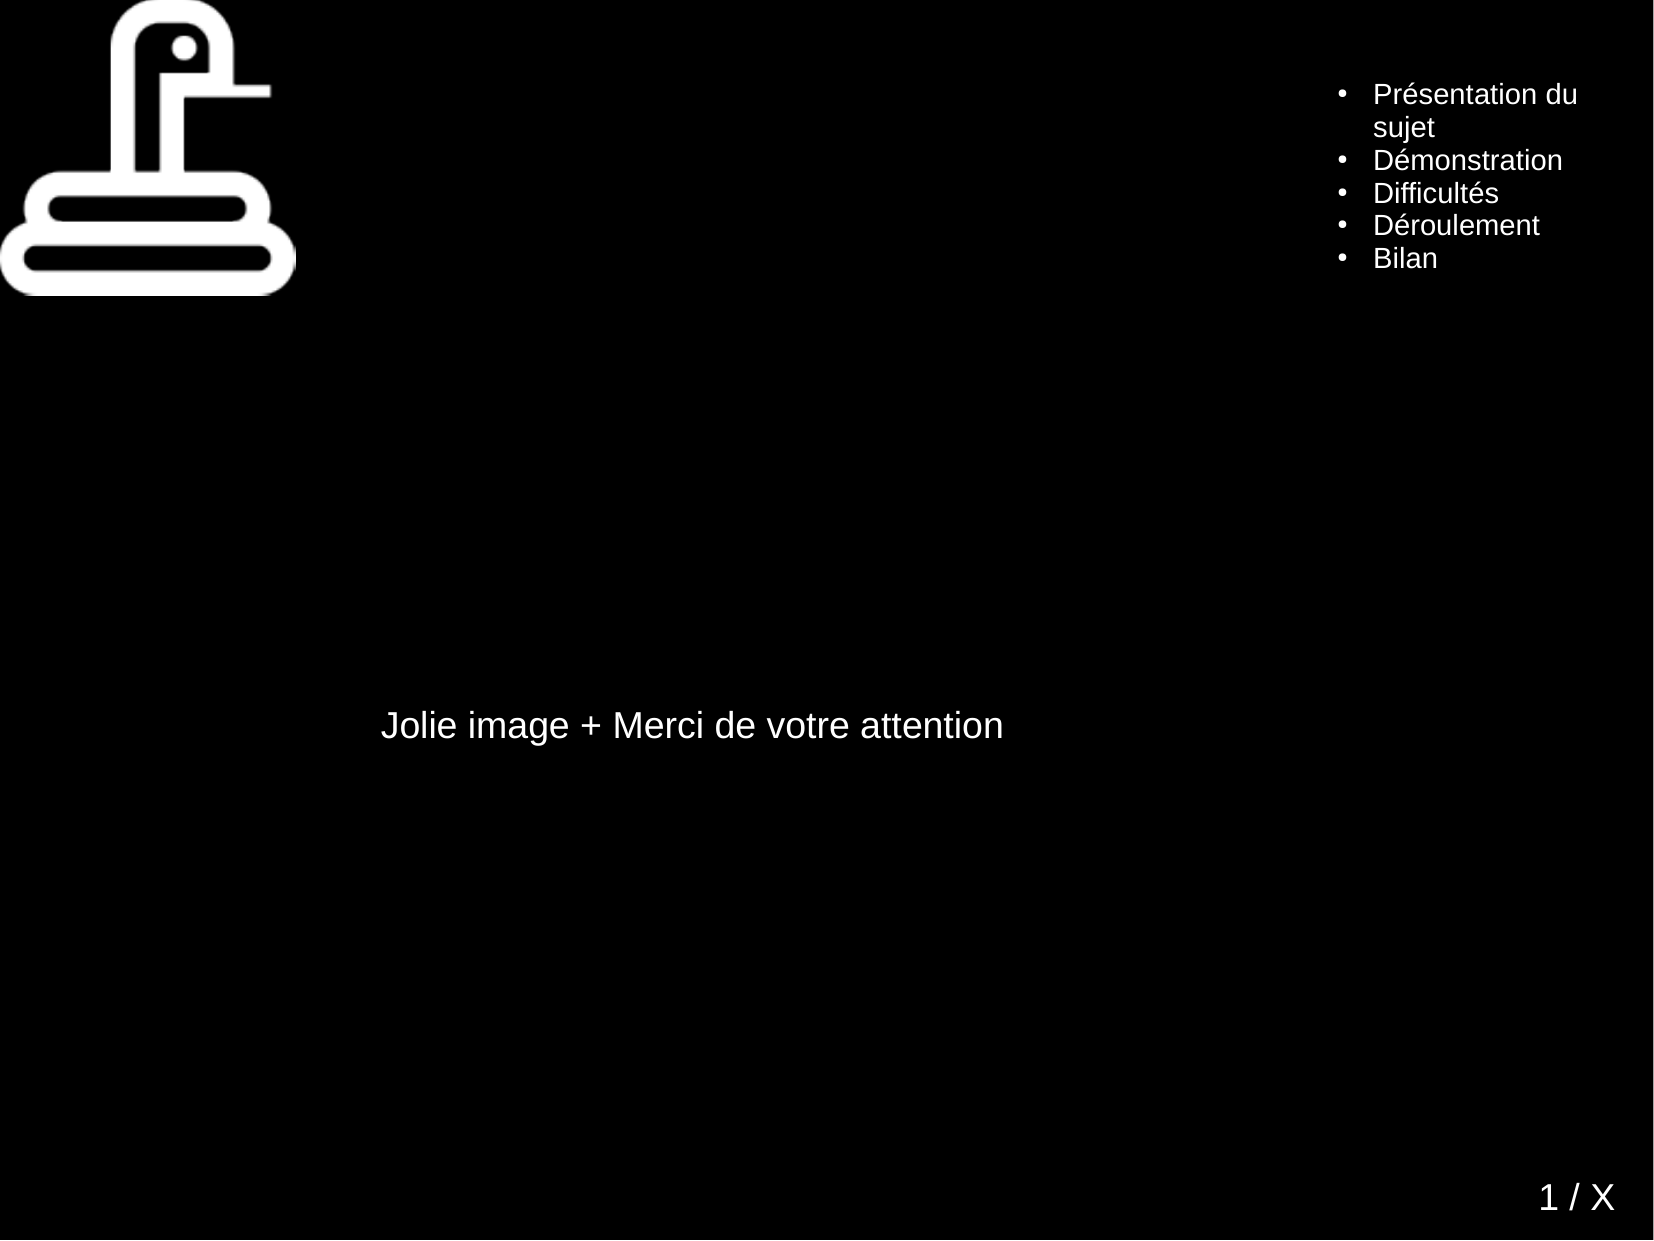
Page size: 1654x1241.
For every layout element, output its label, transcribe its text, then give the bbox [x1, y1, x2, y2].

text_box Présentation du sujet Démonstration Difficultés Déroulement Bilan [1322, 70, 1654, 334]
text_box Jolie image + Merci de votre attention [366, 696, 1418, 754]
picture [0, 0, 296, 296]
text_box 1 / X [1523, 1169, 1654, 1241]
